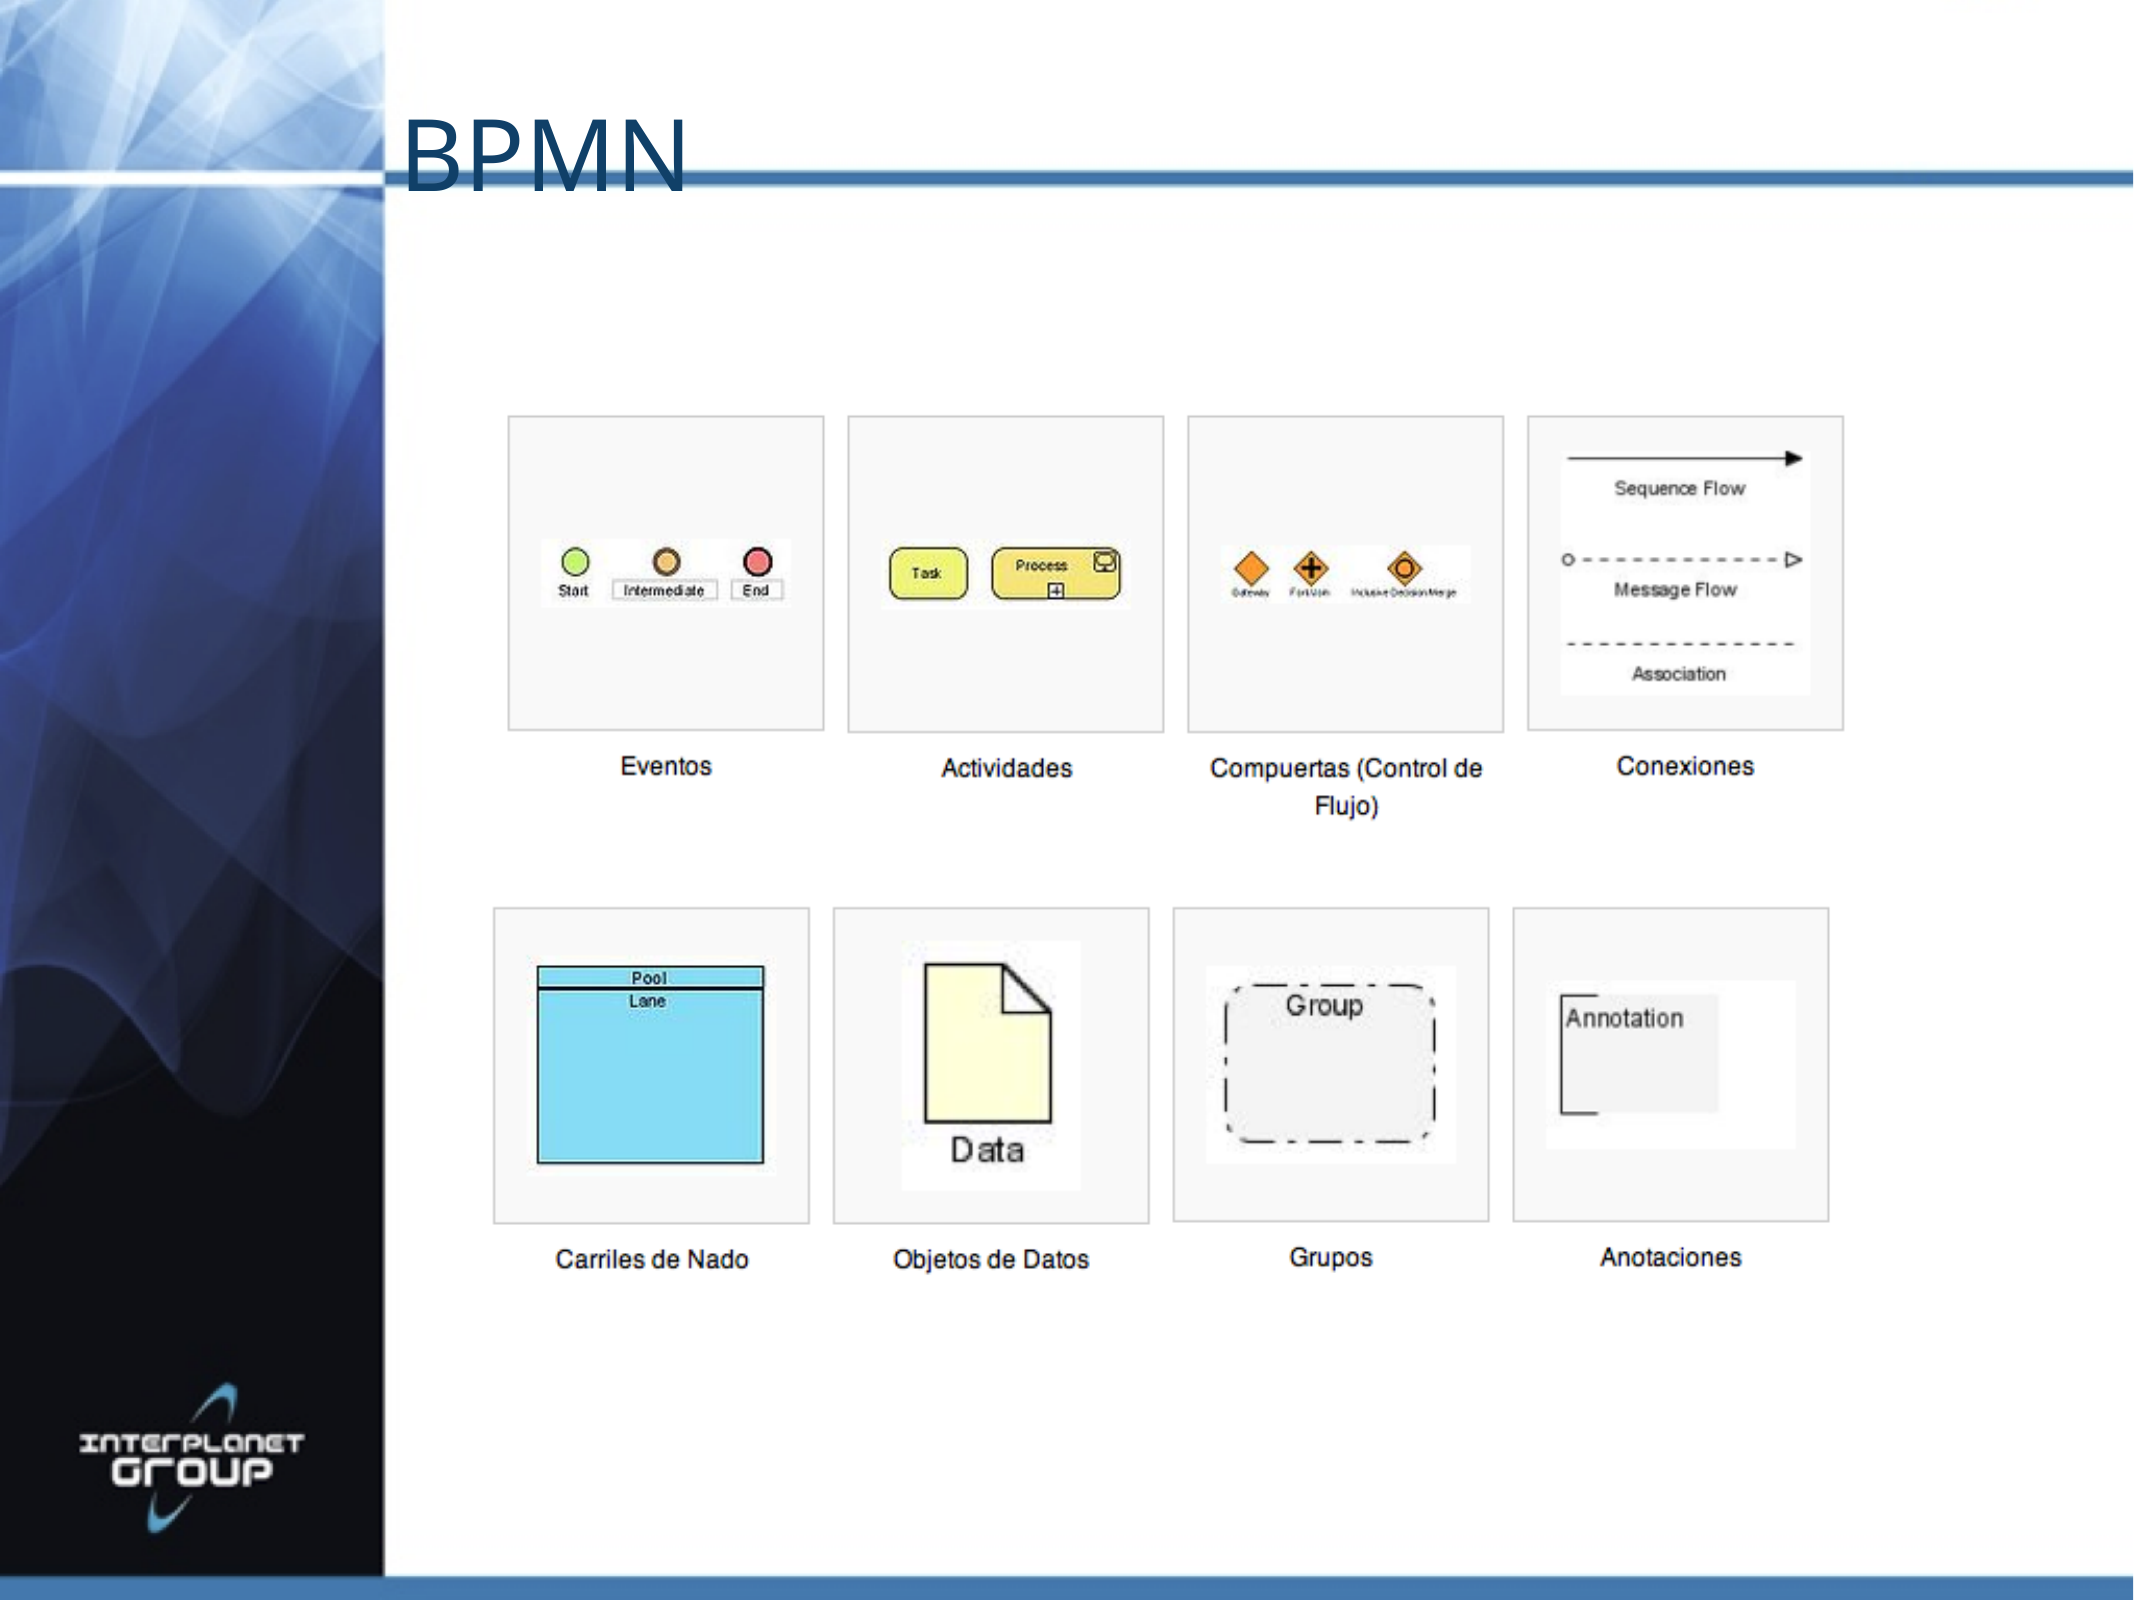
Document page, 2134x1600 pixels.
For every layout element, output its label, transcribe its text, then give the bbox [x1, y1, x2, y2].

title BPMN [391, 22, 2109, 336]
picture [0, 0, 2134, 1600]
list [391, 345, 2109, 1578]
